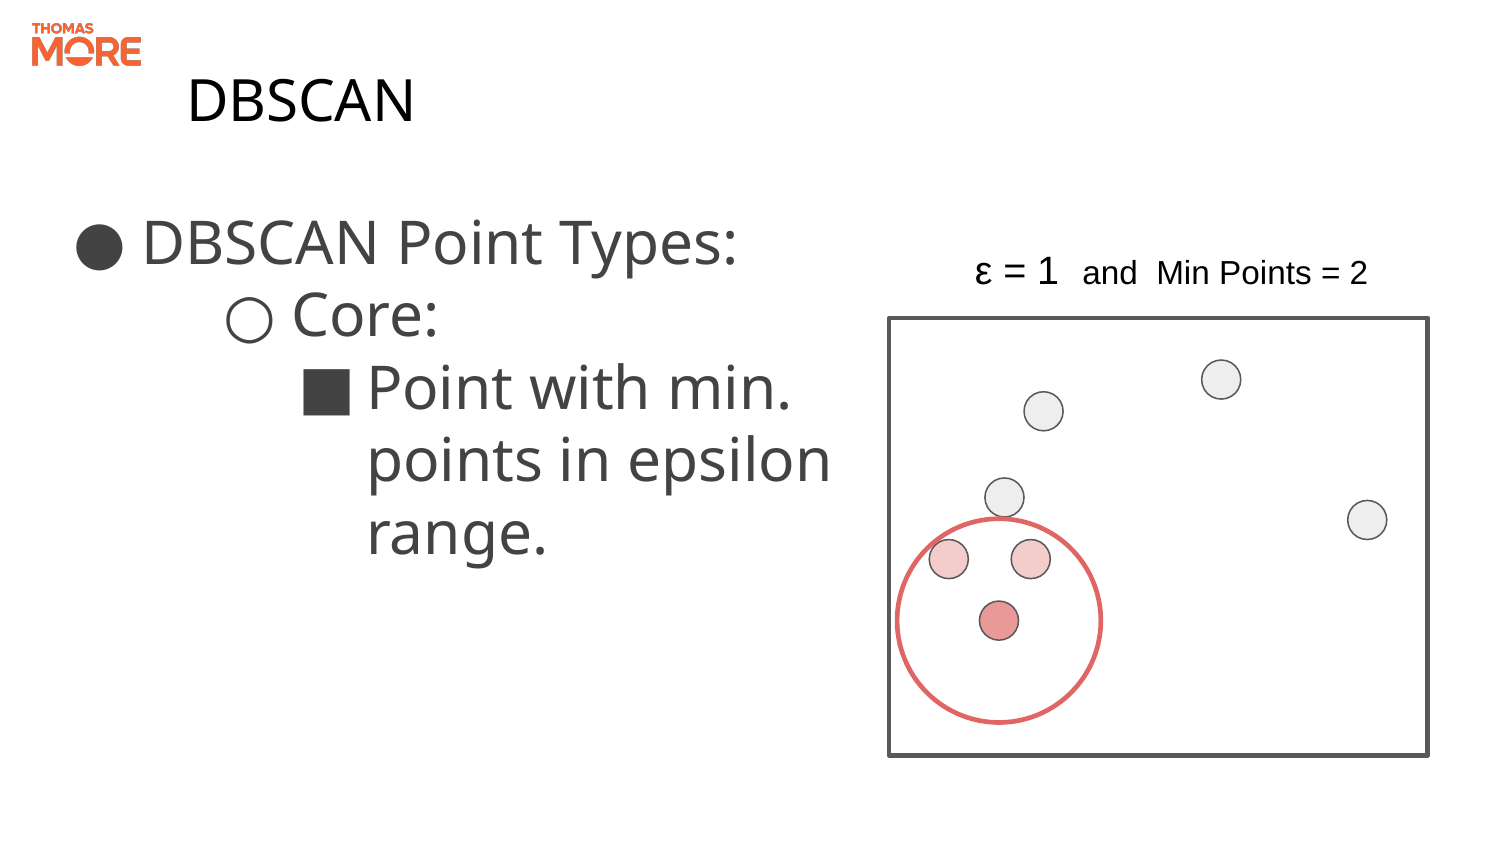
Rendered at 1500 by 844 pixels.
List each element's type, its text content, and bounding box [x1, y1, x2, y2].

text_box [929, 539, 969, 579]
text_box [1024, 391, 1064, 431]
text_box [979, 601, 1019, 641]
list DBSCAN Point Types: Core: Point with min. points in epsilon range. [51, 189, 876, 750]
text_box [1201, 360, 1241, 400]
text_box [1011, 539, 1051, 579]
text_box [984, 477, 1025, 517]
title DBSCAN [171, 48, 1449, 143]
text_box ε = 1 and Min Points = 2 [959, 225, 1409, 309]
picture [22, 13, 151, 76]
text_box [1347, 500, 1387, 540]
